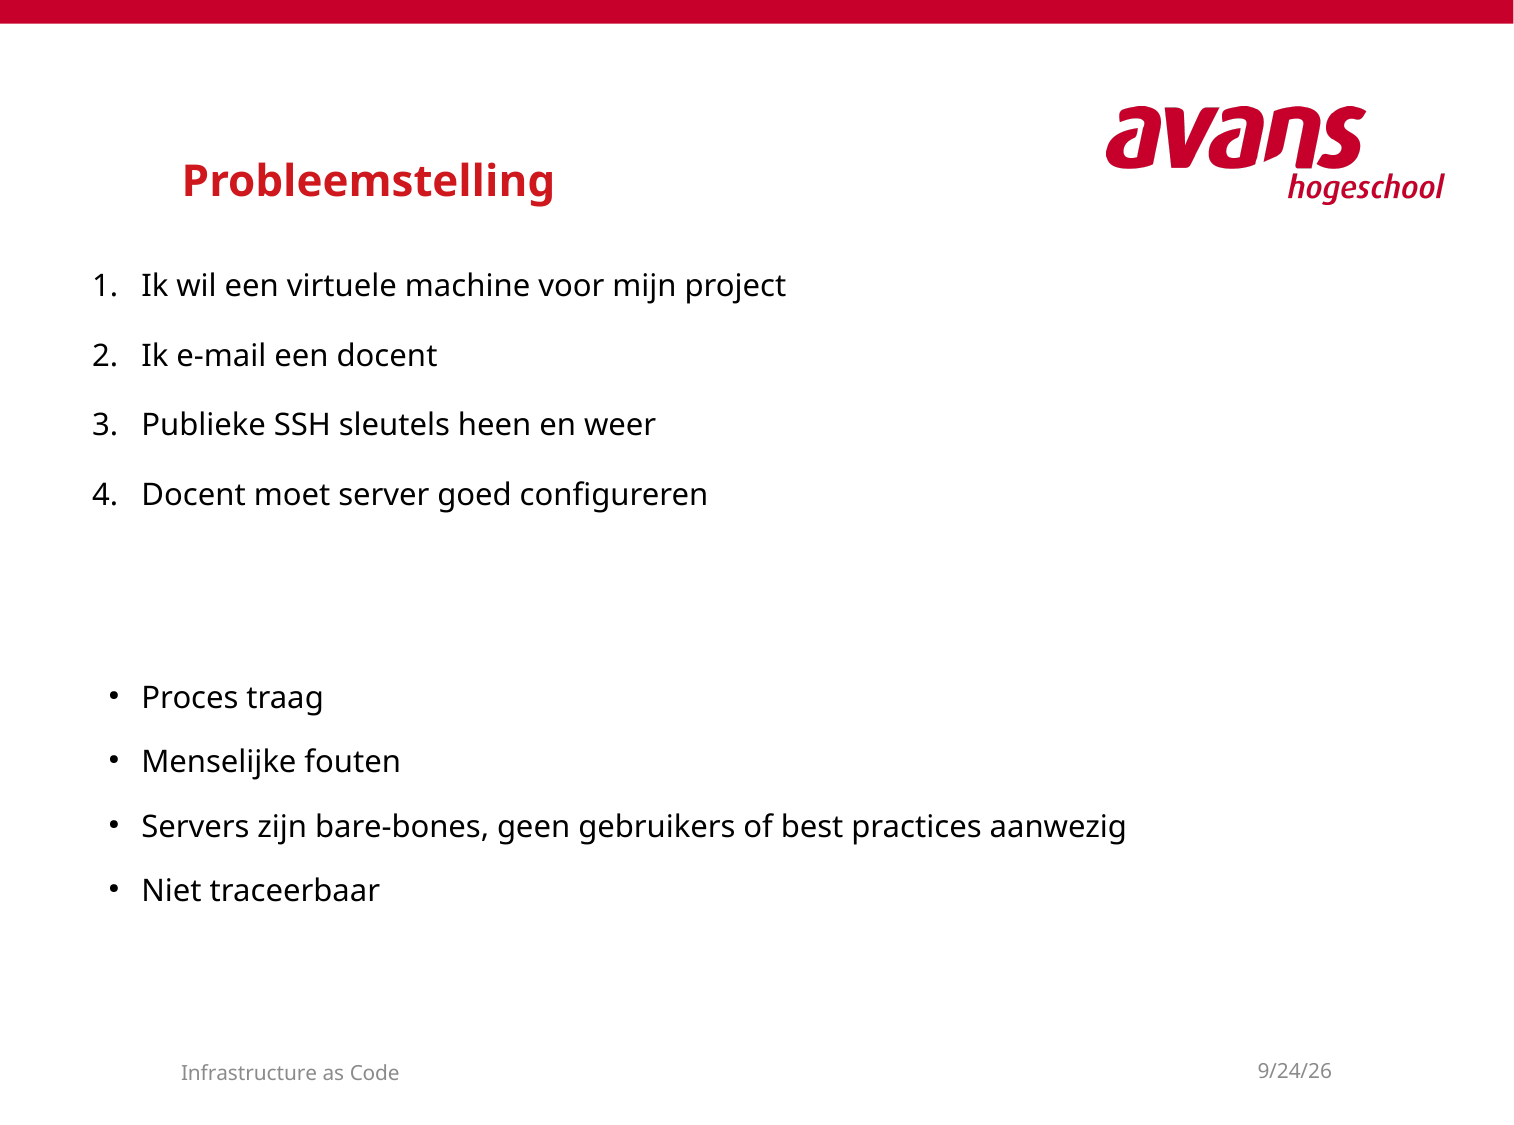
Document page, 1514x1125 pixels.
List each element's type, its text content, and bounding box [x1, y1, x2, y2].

title Probleemstelling [181, 150, 1028, 209]
list Ik wil een virtuele machine voor mijn project Ik e-mail een docent Publieke SSH sleutels heen en weer Docent moet server goed configureren Proces traag Menselijke fouten Servers zijn bare-bones, geen gebruikers of best practices aanwezig Niet traceerbaar [75, 263, 1438, 916]
picture [1106, 106, 1445, 205]
